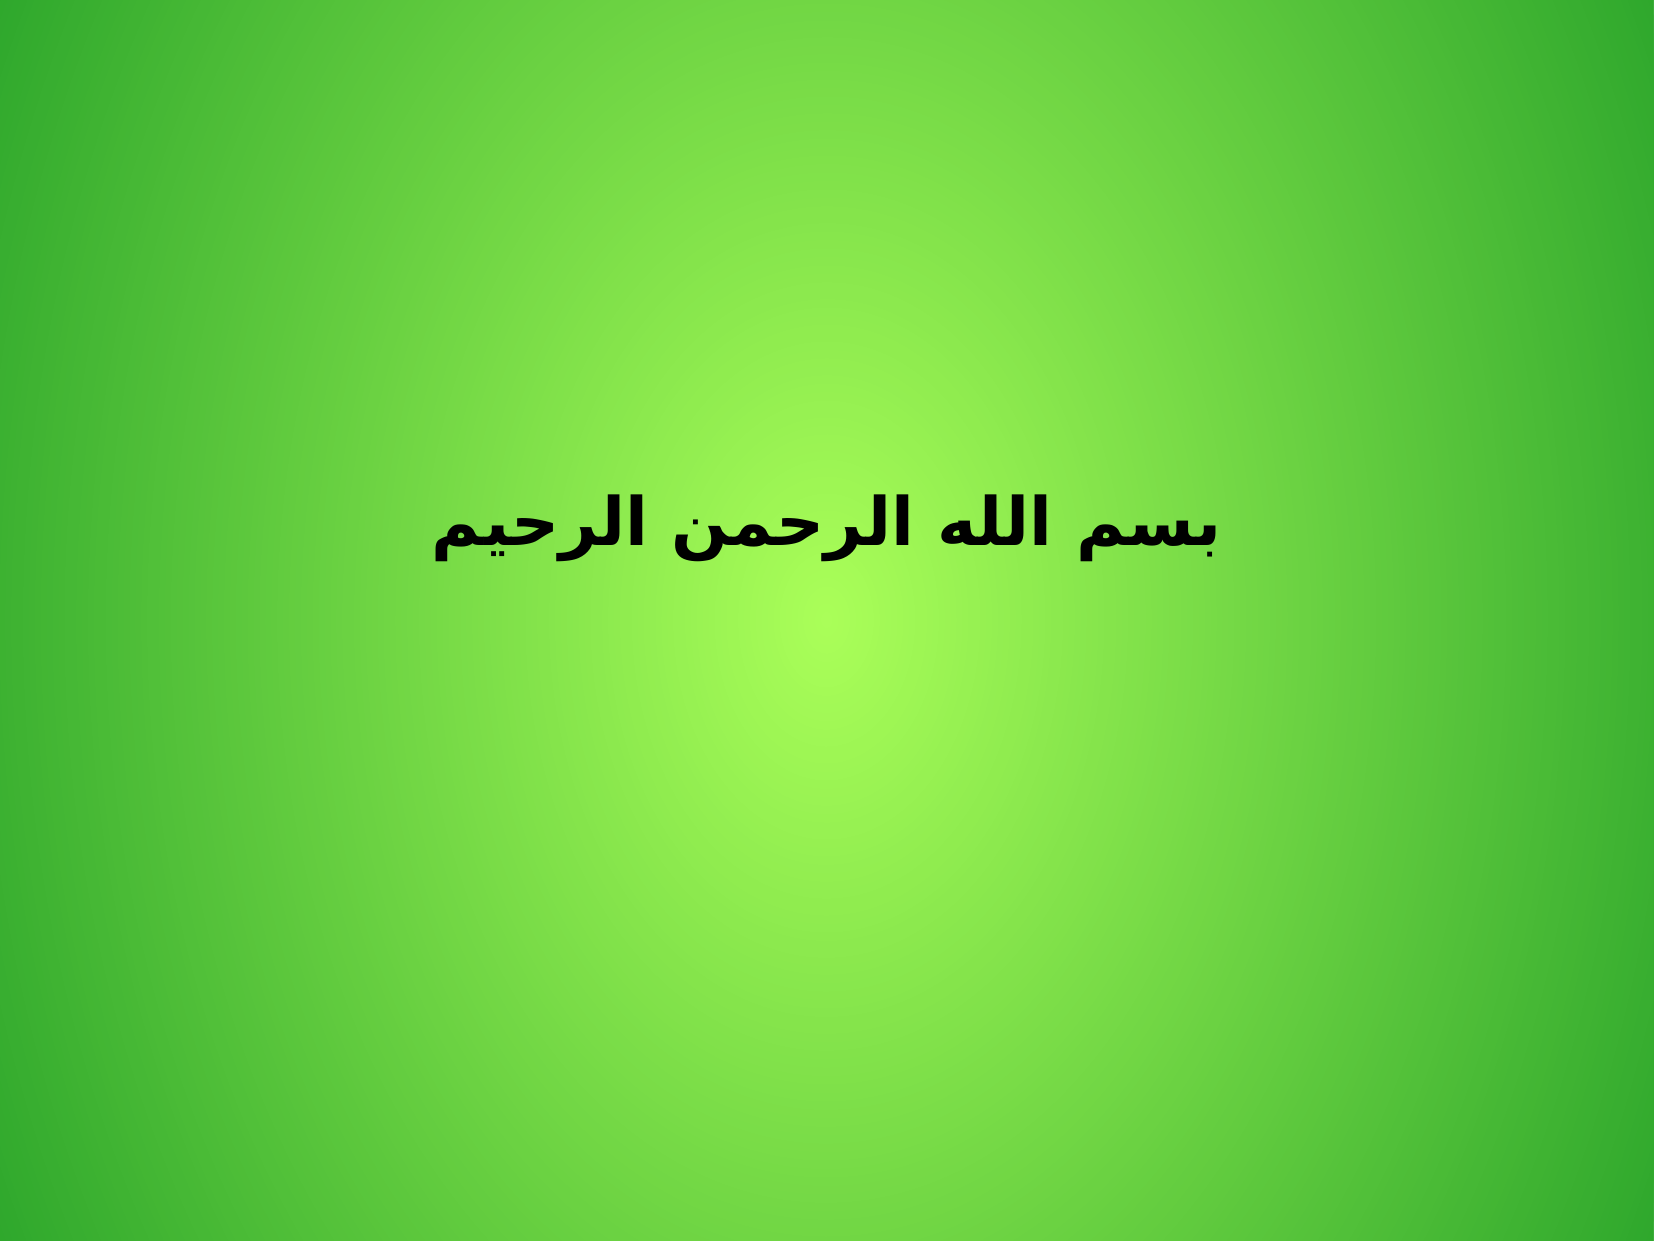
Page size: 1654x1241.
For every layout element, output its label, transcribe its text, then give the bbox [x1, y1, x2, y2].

subtitle بسم الله الرحمن الرحیم [82, 47, 1571, 997]
